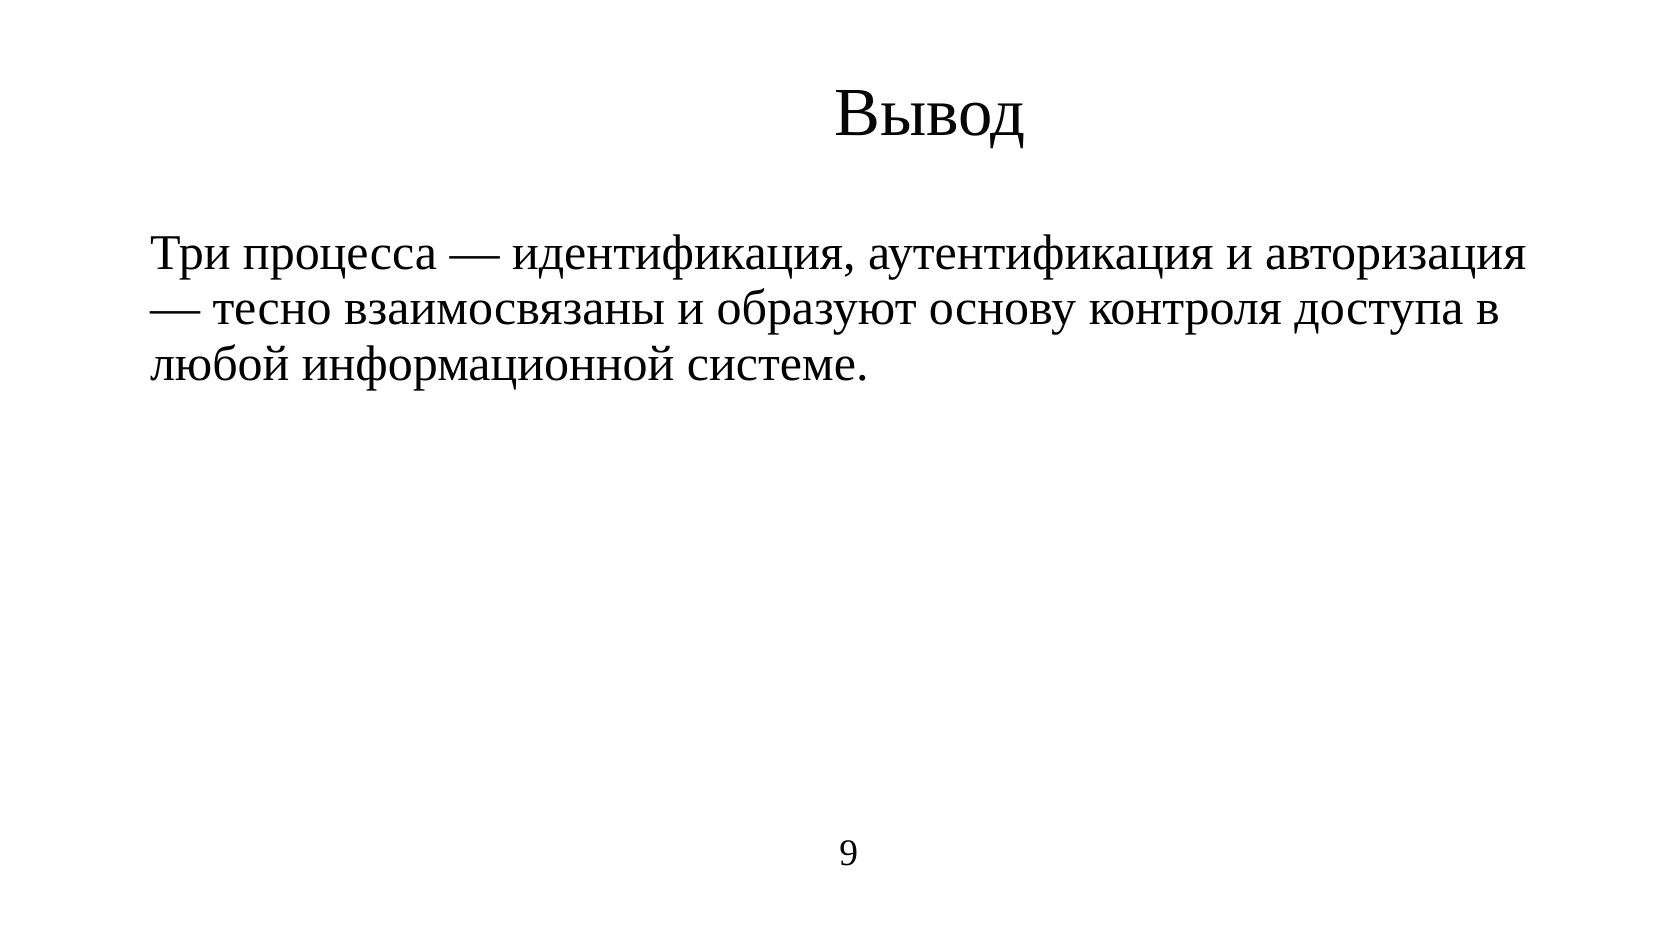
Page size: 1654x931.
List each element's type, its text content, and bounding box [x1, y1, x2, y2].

list Три процесса — идентификация, аутентификация и авторизация — тесно взаимосвязаны и образуют основу контроля доступа в любой информационной системе. [150, 225, 1572, 765]
title Вывод [265, 35, 1595, 189]
text_box 9 [535, 825, 1163, 881]
